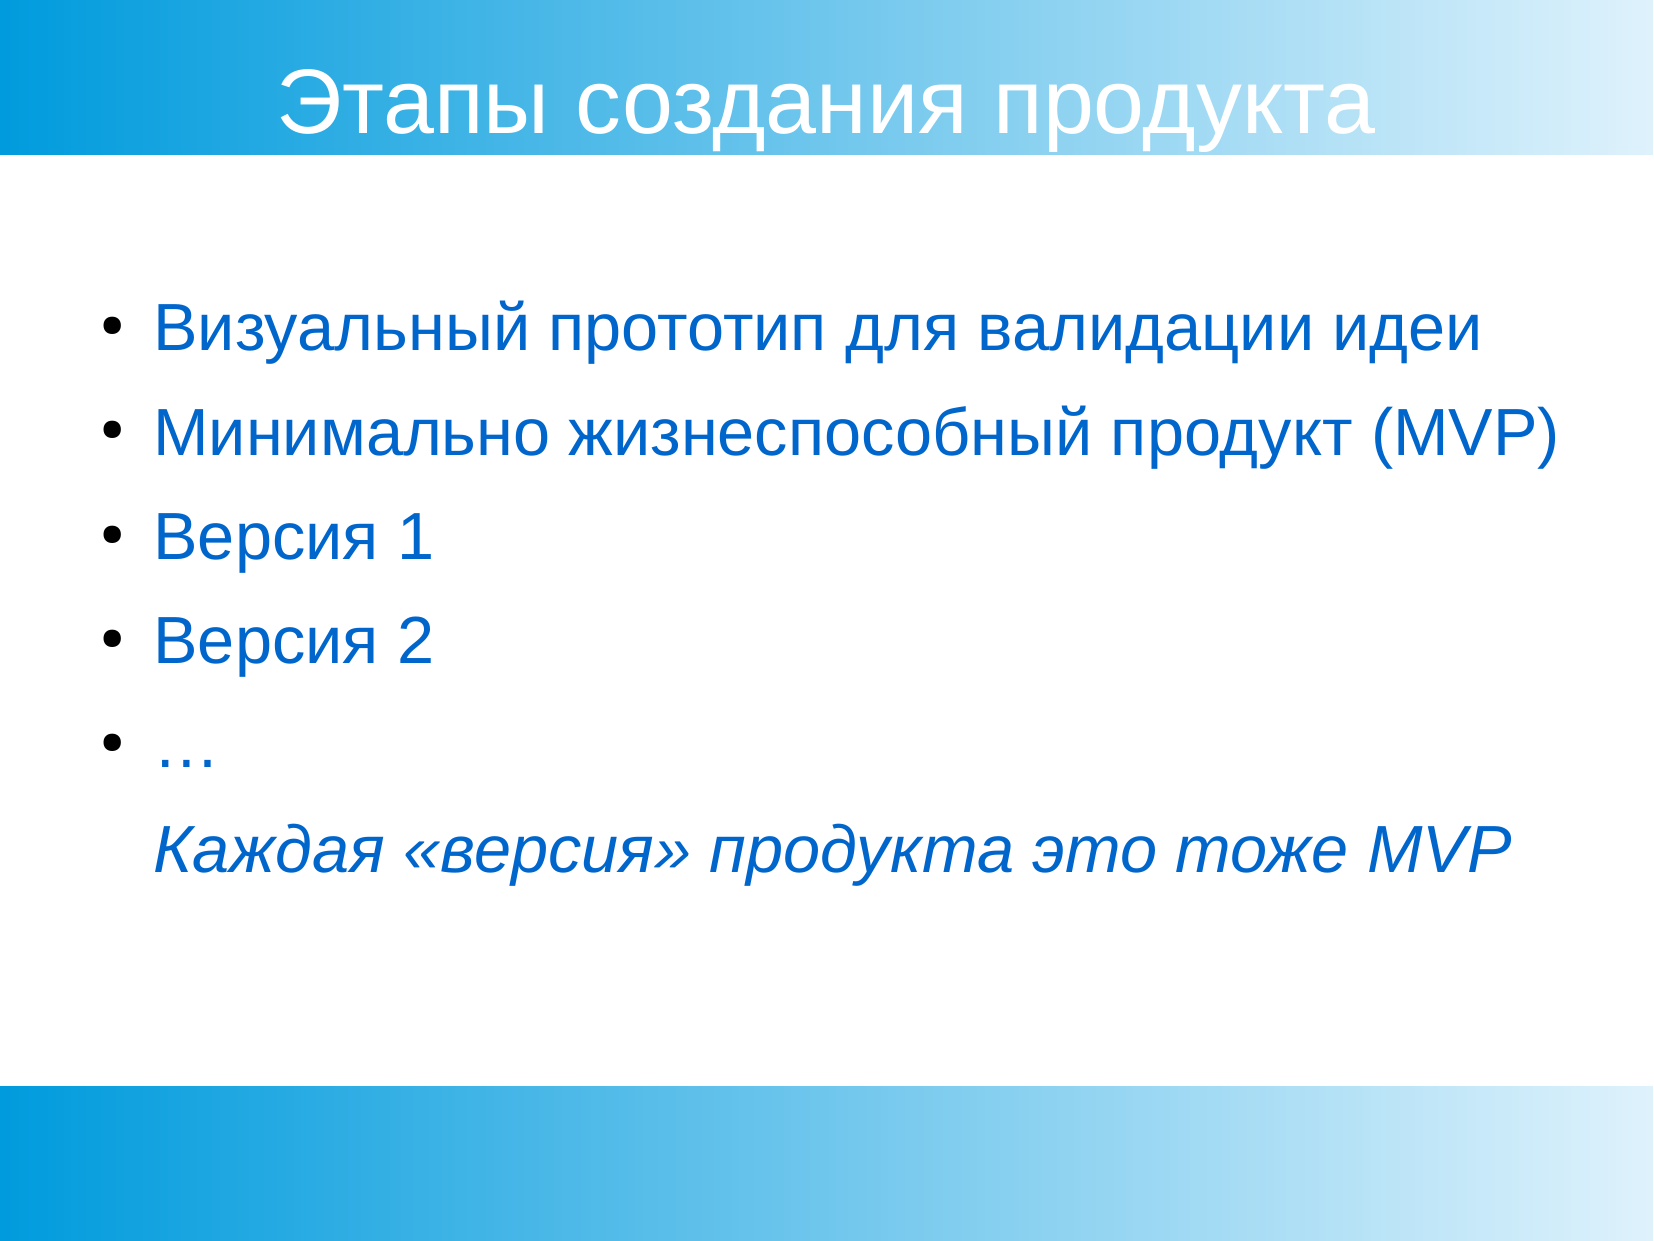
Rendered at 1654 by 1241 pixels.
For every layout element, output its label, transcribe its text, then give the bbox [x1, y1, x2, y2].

list Визуальный прототип для валидации идеи Минимально жизнеспособный продукт (MVP) Версия 1 Версия 2 … Каждая «версия» продукта это тоже MVP [82, 290, 1571, 1010]
title Этапы создания продукта [82, 49, 1571, 155]
